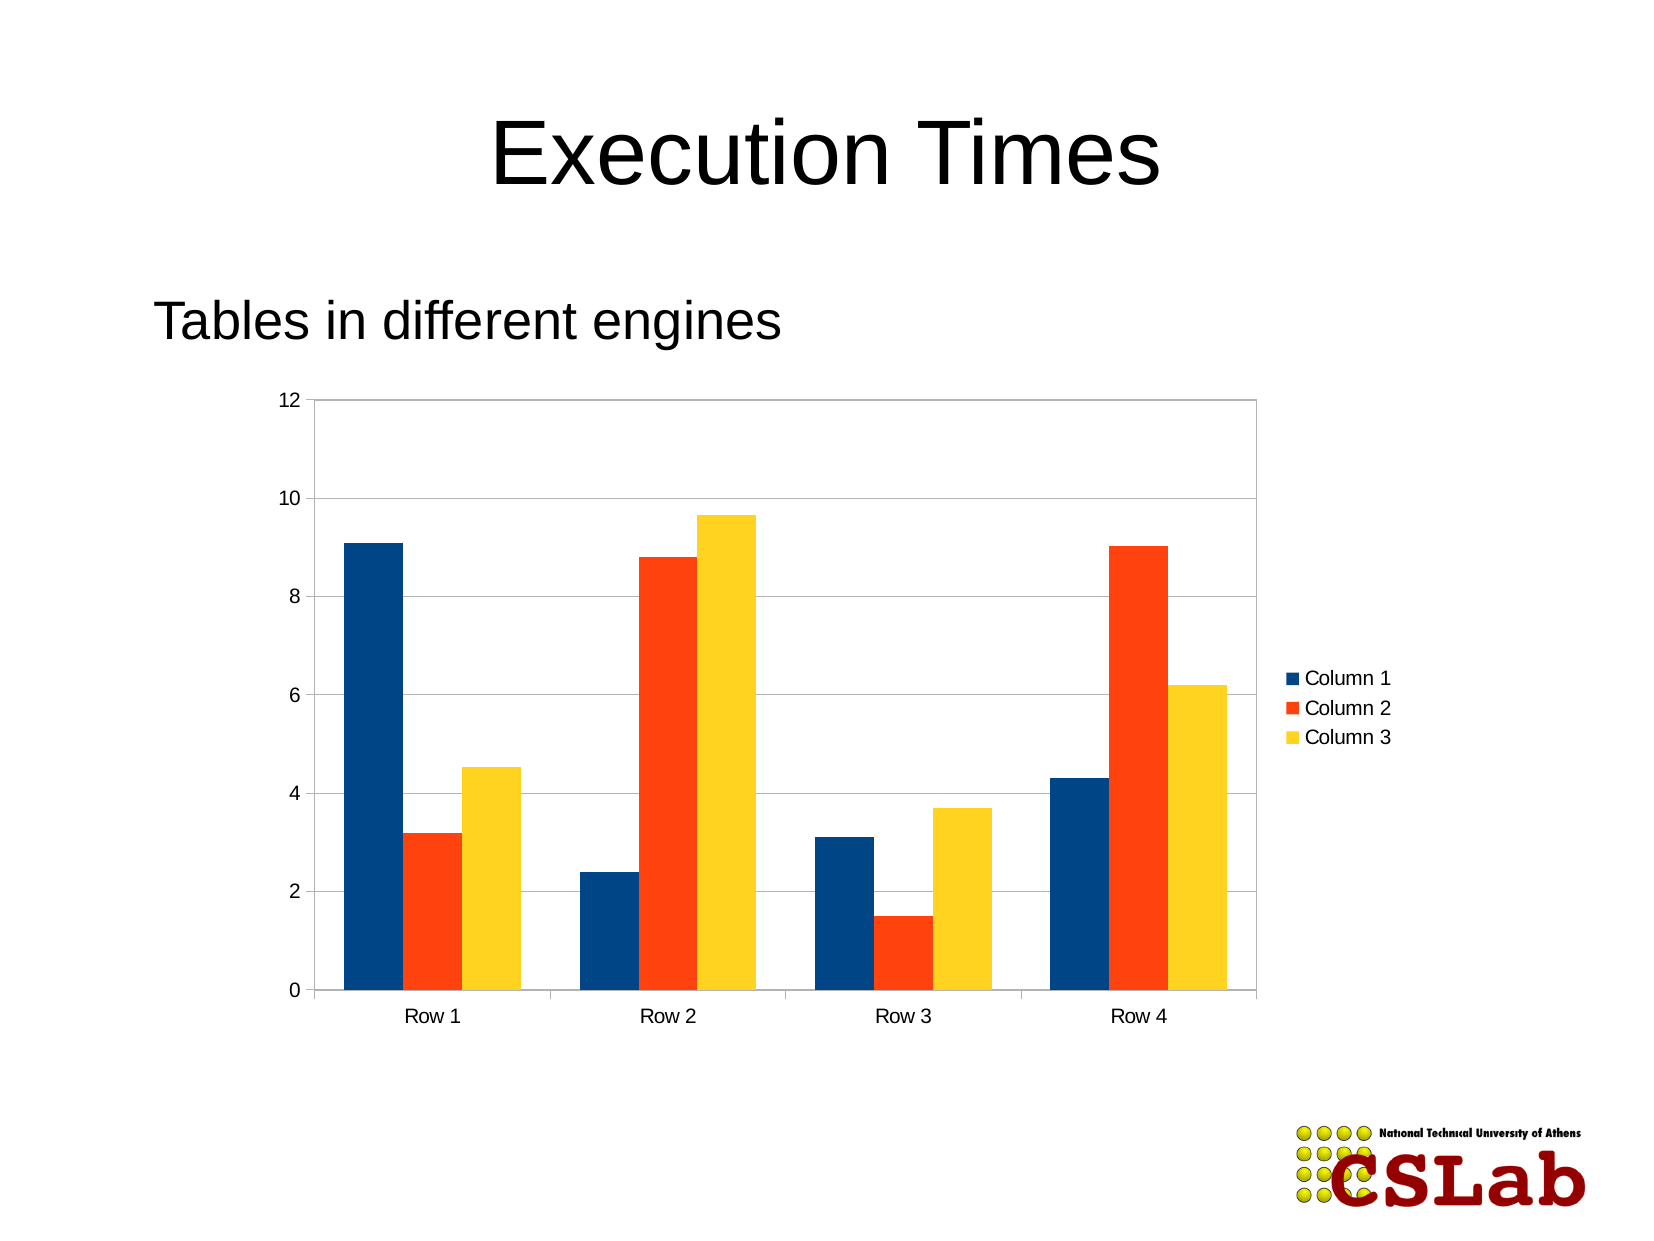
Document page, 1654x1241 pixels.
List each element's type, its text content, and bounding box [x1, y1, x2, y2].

list Tables in different engines [82, 290, 1571, 1109]
picture [1290, 1123, 1591, 1216]
chart [255, 375, 1411, 1042]
title Execution Times [82, 49, 1571, 257]
